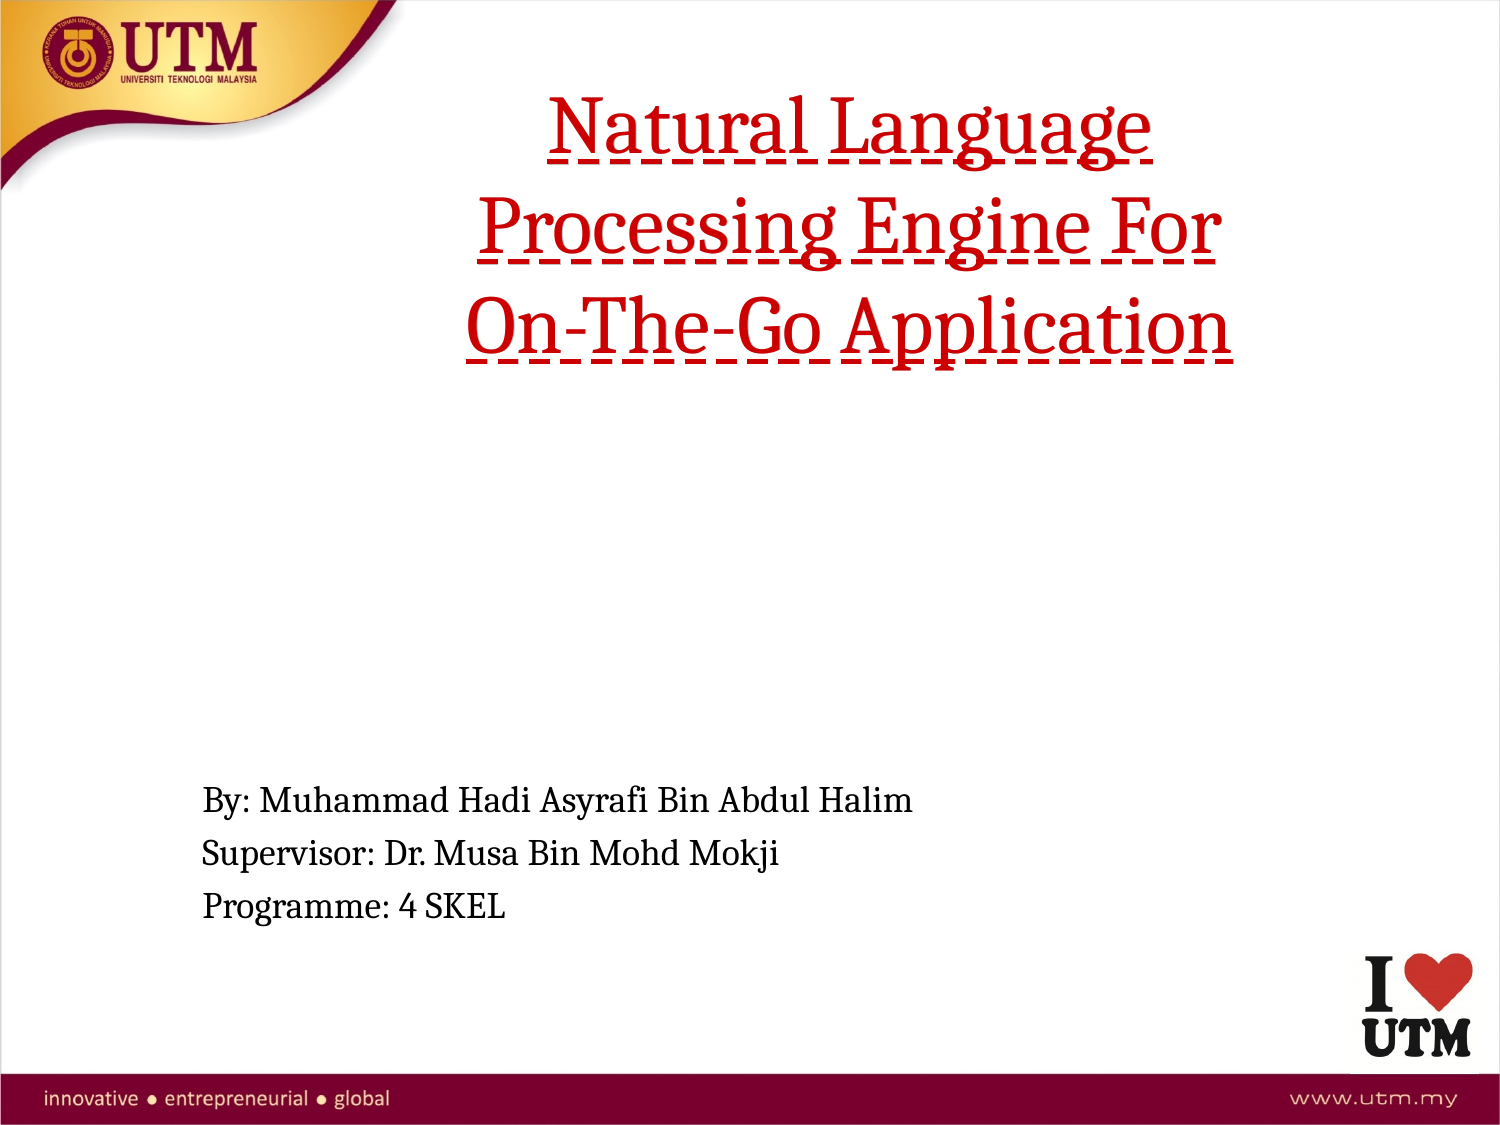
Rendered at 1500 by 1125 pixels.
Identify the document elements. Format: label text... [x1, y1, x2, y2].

picture [0, 0, 1500, 1125]
text_box Natural Language Processing Engine For On-The-Go Application [399, 62, 1300, 175]
text_box By: Muhammad Hadi Asyrafi Bin Abdul Halim Supervisor: Dr. Musa Bin Mohd Mokji Programme: 4 SKEL [187, 287, 1088, 423]
